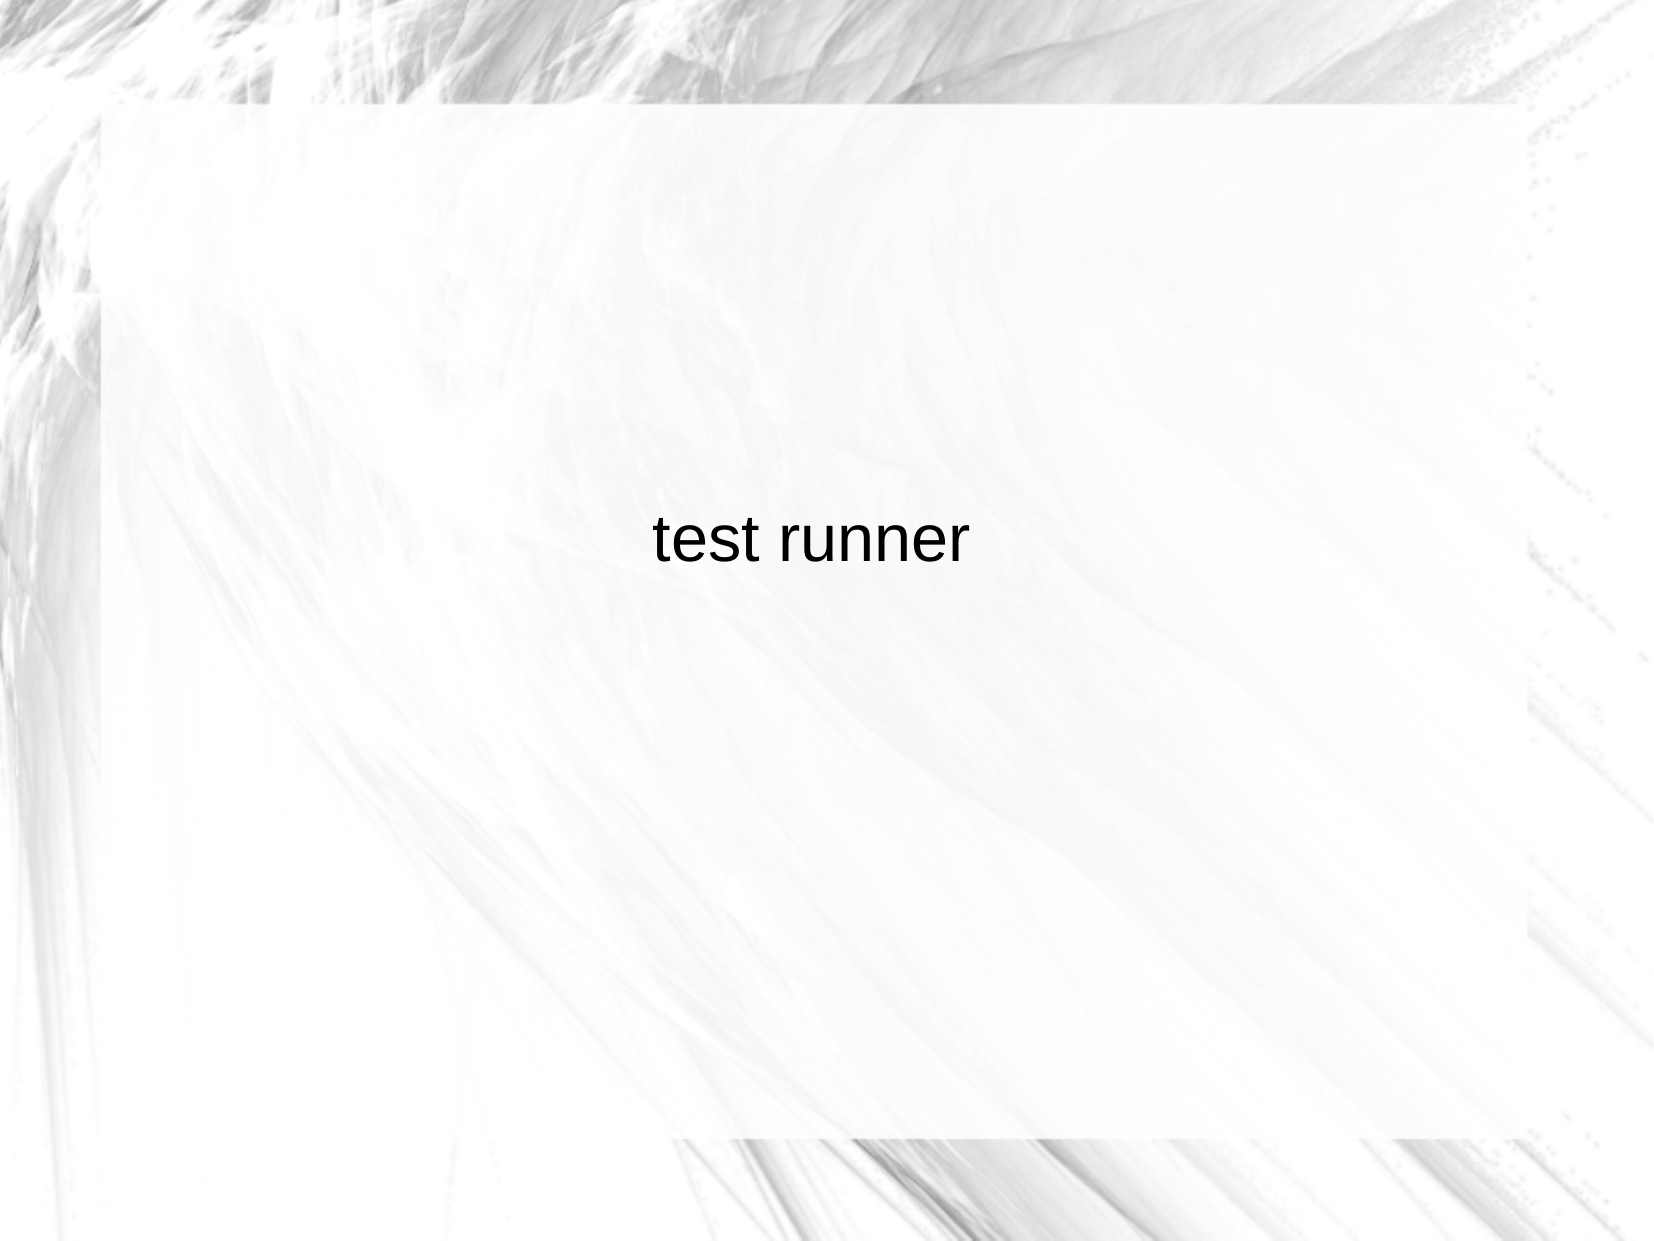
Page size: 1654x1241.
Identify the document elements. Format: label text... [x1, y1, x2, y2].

subtitle test runner [118, 112, 1506, 1039]
picture [0, 0, 1654, 1241]
